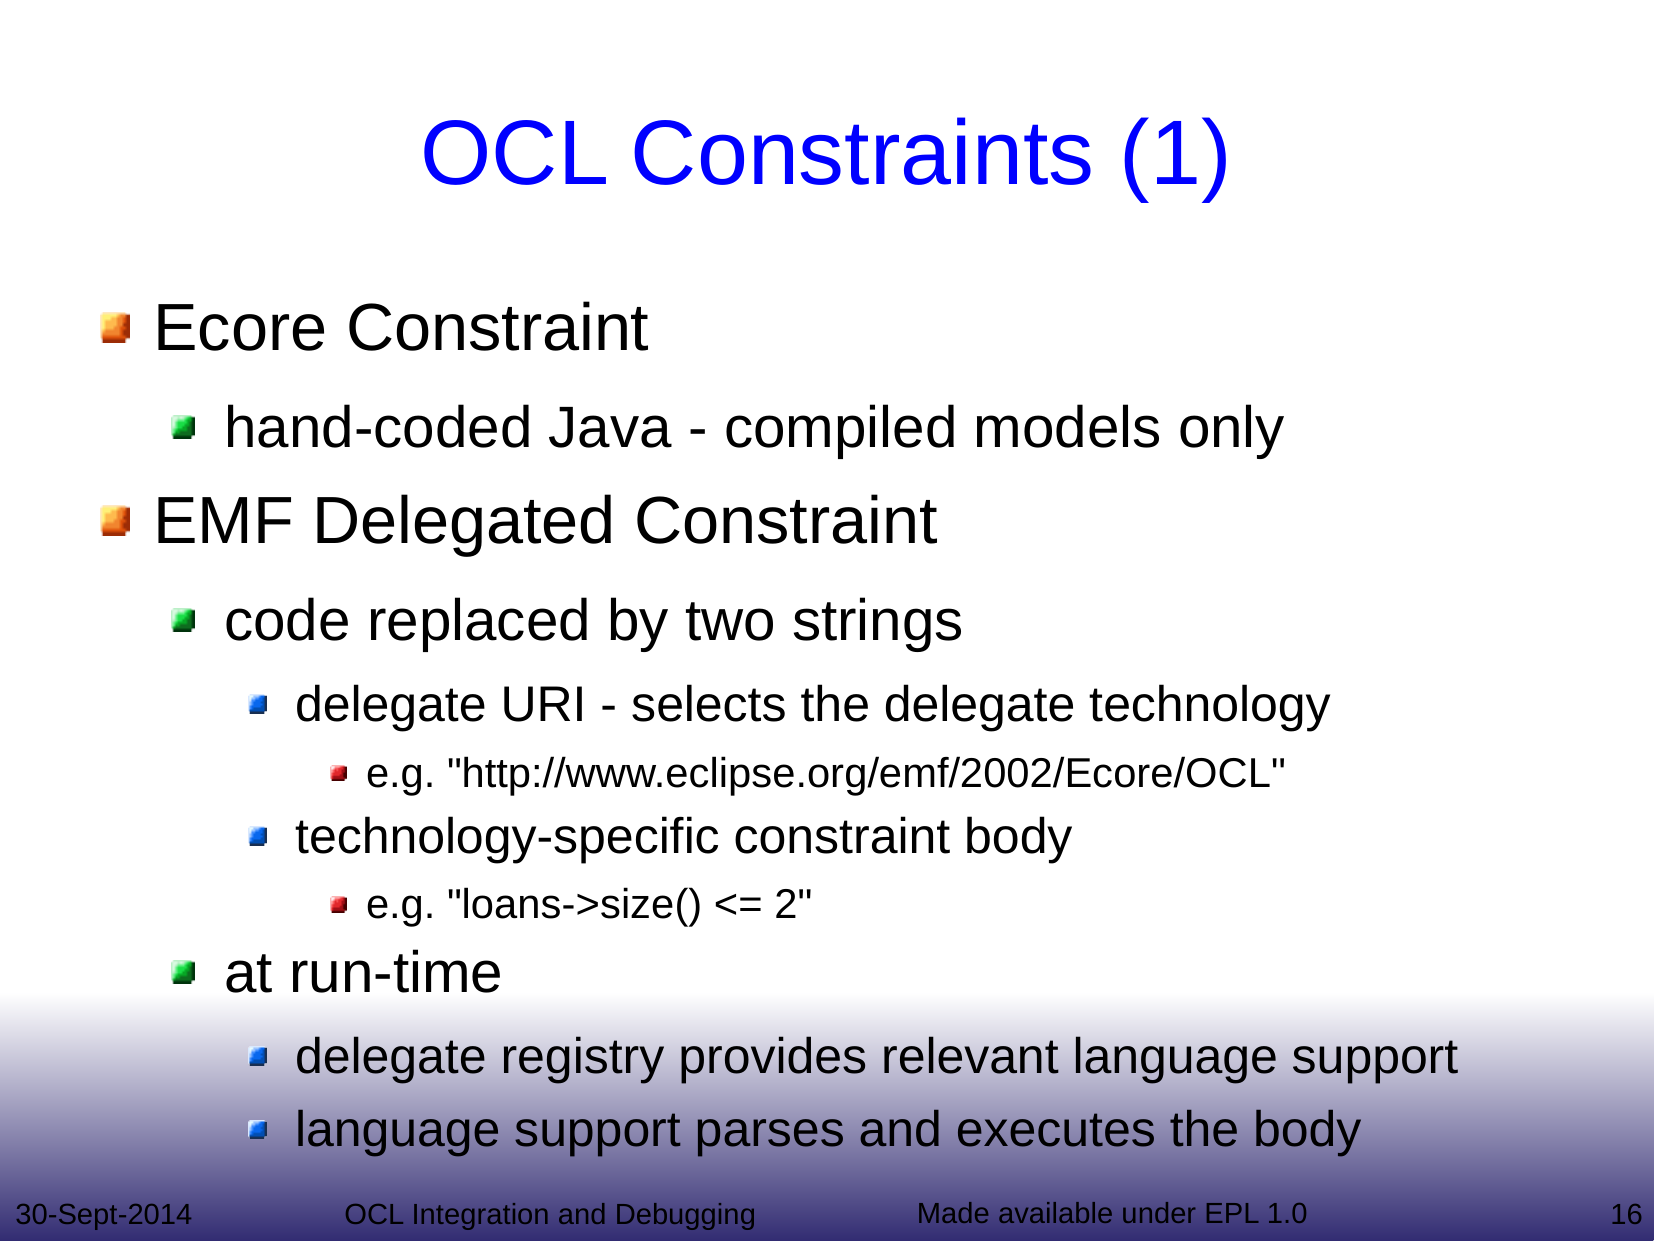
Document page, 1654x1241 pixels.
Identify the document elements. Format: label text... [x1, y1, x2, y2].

list Ecore Constraint hand-coded Java - compiled models only EMF Delegated Constraint code replaced by two strings delegate URI - selects the delegate technology e.g. "http://www.eclipse.org/emf/2002/Ecore/OCL" technology-specific constraint body e.g. "loans->size() <= 2" at run-time delegate registry provides relevant language support language support parses and executes the body [82, 290, 1571, 1241]
title OCL Constraints (1) [82, 49, 1571, 257]
